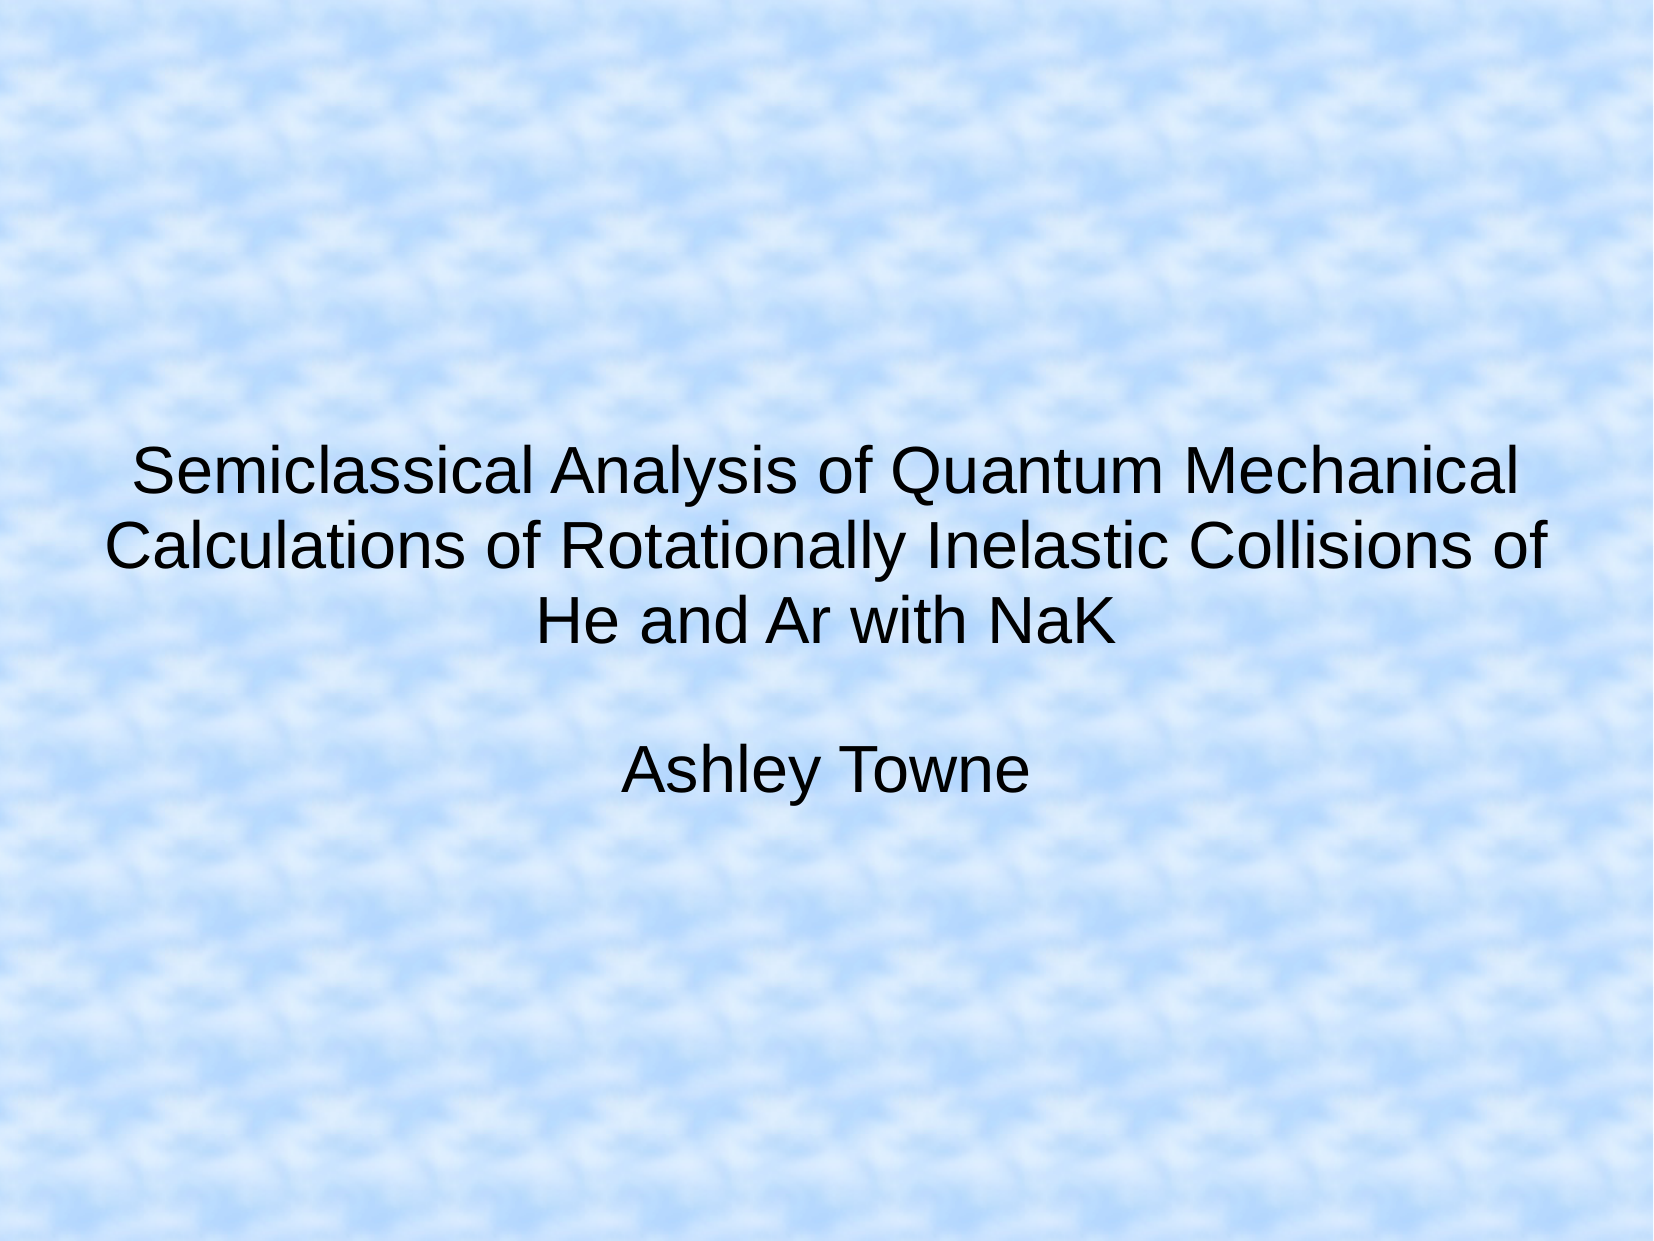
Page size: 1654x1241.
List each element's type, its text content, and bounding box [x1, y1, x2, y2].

subtitle Semiclassical Analysis of Quantum Mechanical Calculations of Rotationally Inelastic Collisions of He and Ar with NaK Ashley Towne [82, 260, 1571, 980]
picture [0, 0, 1654, 1241]
